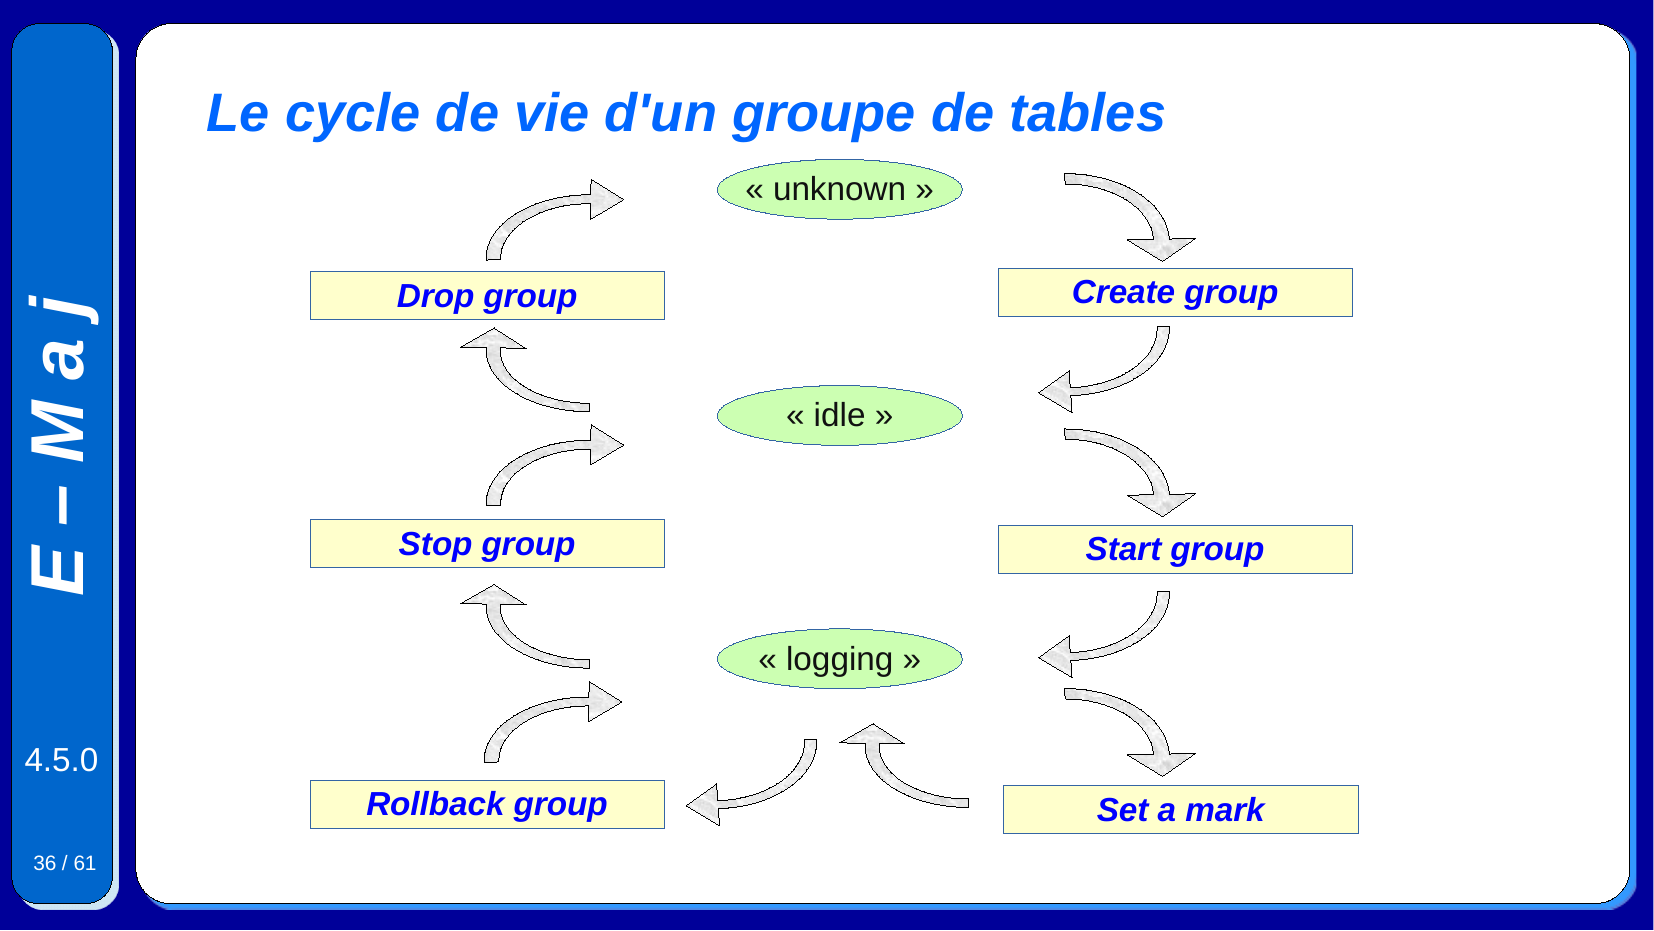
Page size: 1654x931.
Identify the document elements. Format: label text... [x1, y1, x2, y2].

text_box Stop group [310, 519, 665, 568]
text_box [460, 327, 590, 412]
text_box « logging » [717, 628, 963, 689]
text_box [486, 424, 624, 506]
text_box [460, 584, 590, 669]
text_box [486, 179, 624, 261]
text_box Create group [998, 268, 1353, 317]
text_box [1064, 173, 1196, 262]
text_box Set a mark [1003, 785, 1359, 834]
text_box Drop group [310, 271, 665, 320]
text_box [1038, 326, 1170, 413]
text_box « idle » [717, 385, 963, 446]
text_box [1064, 688, 1196, 777]
text_box [839, 723, 969, 808]
text_box [1064, 428, 1196, 517]
title Le cycle de vie d'un groupe de tables [206, 34, 1593, 191]
text_box Start group [998, 525, 1353, 574]
text_box [484, 681, 622, 763]
text_box Rollback group [310, 780, 665, 829]
text_box « unknown » [717, 159, 963, 220]
text_box [1038, 591, 1170, 678]
text_box [686, 739, 817, 826]
